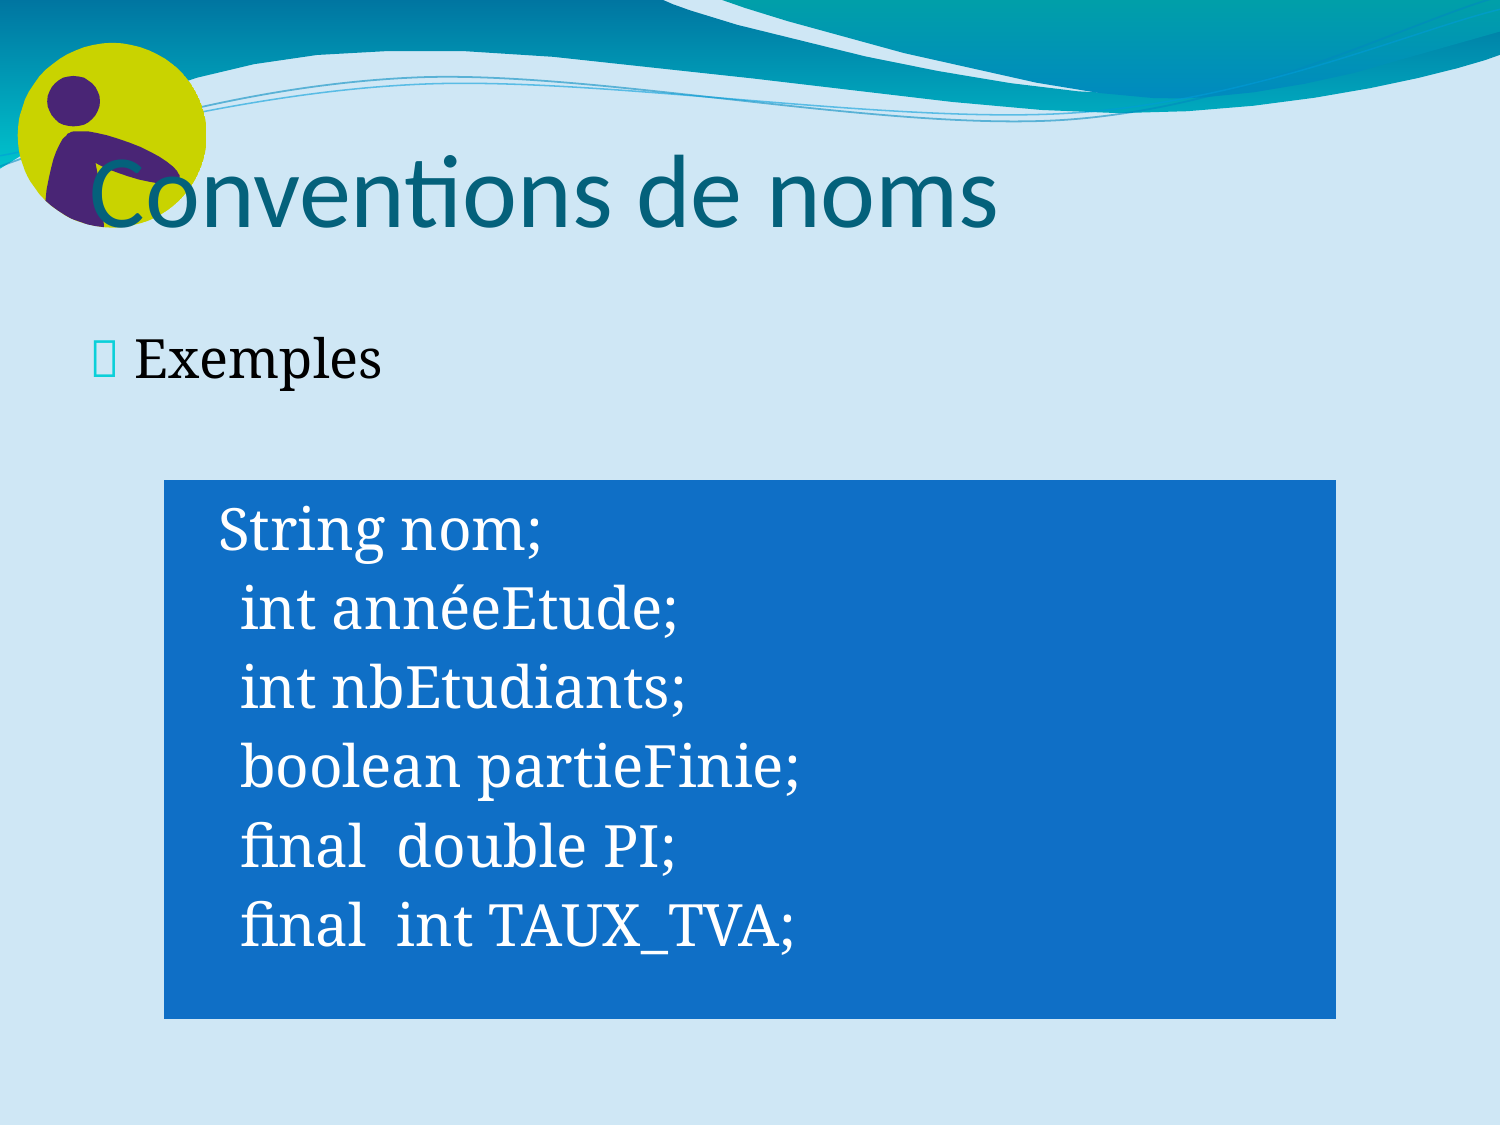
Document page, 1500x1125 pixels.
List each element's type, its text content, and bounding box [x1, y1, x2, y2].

title Conventions de noms [75, 115, 1425, 303]
list Exemples [75, 317, 1425, 1038]
table_header String nom; int annéeEtude; int nbEtudiants; boolean partieFinie; final double PI; final int TAUX_TVA; [164, 480, 1336, 1019]
